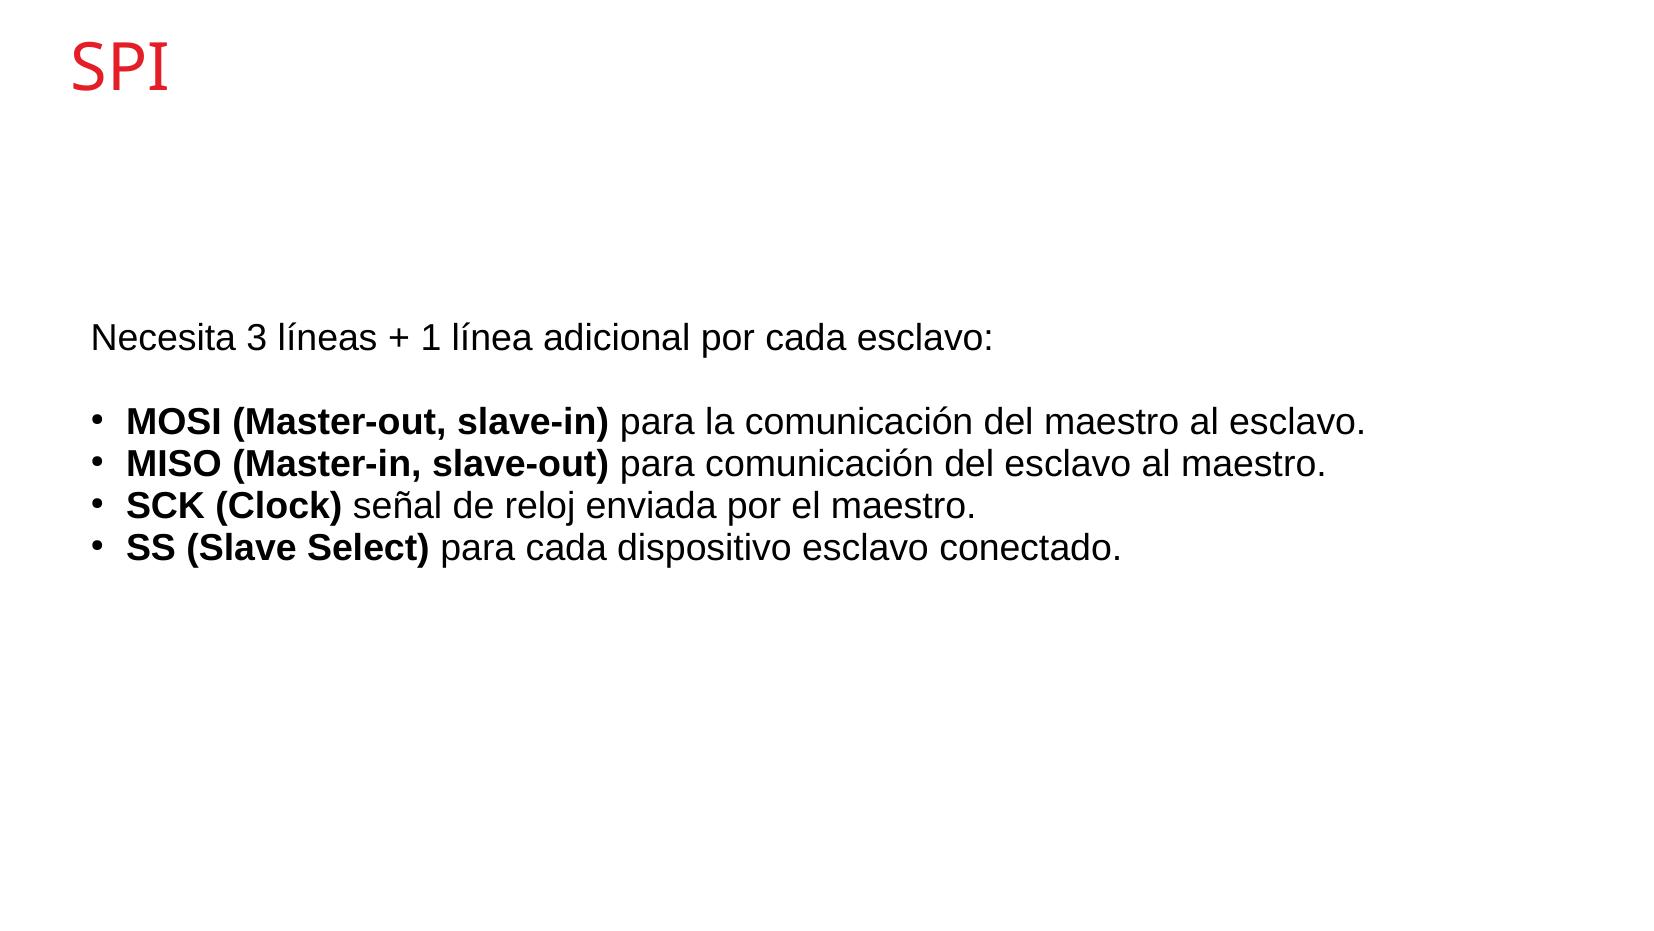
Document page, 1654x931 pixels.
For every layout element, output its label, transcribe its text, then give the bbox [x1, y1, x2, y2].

title SPI [70, 11, 1347, 118]
text_box Necesita 3 líneas + 1 línea adicional por cada esclavo: MOSI (Master-out, slave-in) para la comunicación del maestro al esclavo. MISO (Master-in, slave-out) para comunicación del esclavo al maestro. SCK (Clock) señal de reloj enviada por el maestro. SS (Slave Select) para cada dispositivo esclavo conectado. [75, 308, 1578, 576]
